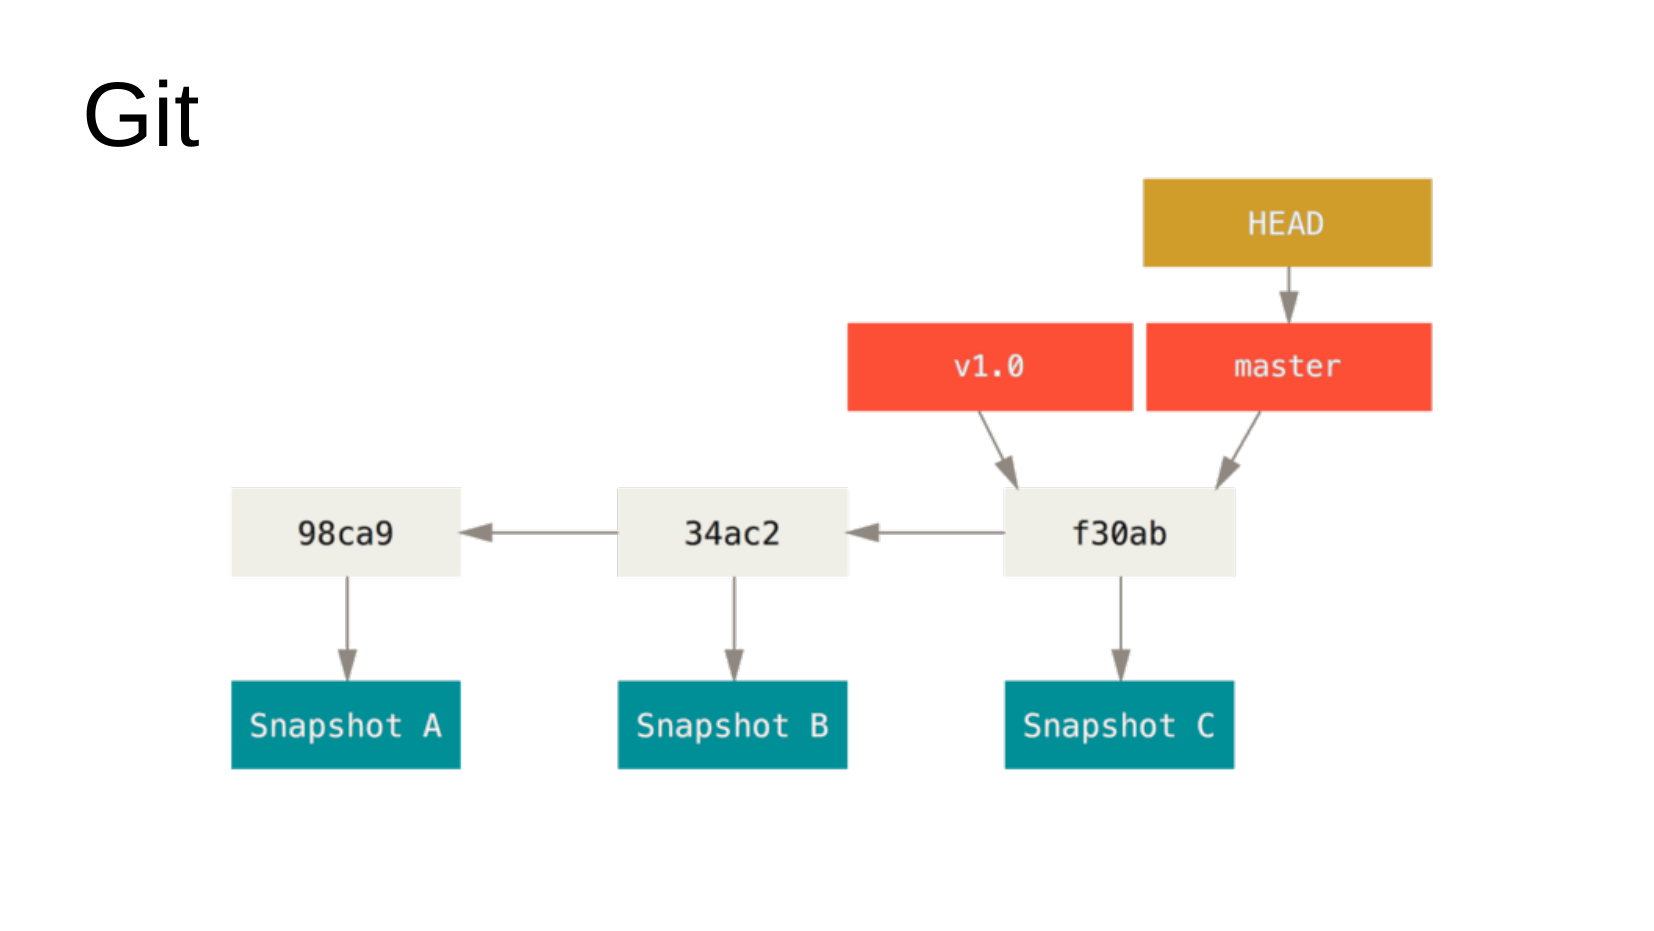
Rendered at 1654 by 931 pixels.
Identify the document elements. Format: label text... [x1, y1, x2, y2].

title Git [82, 37, 1571, 193]
picture [205, 131, 1456, 804]
